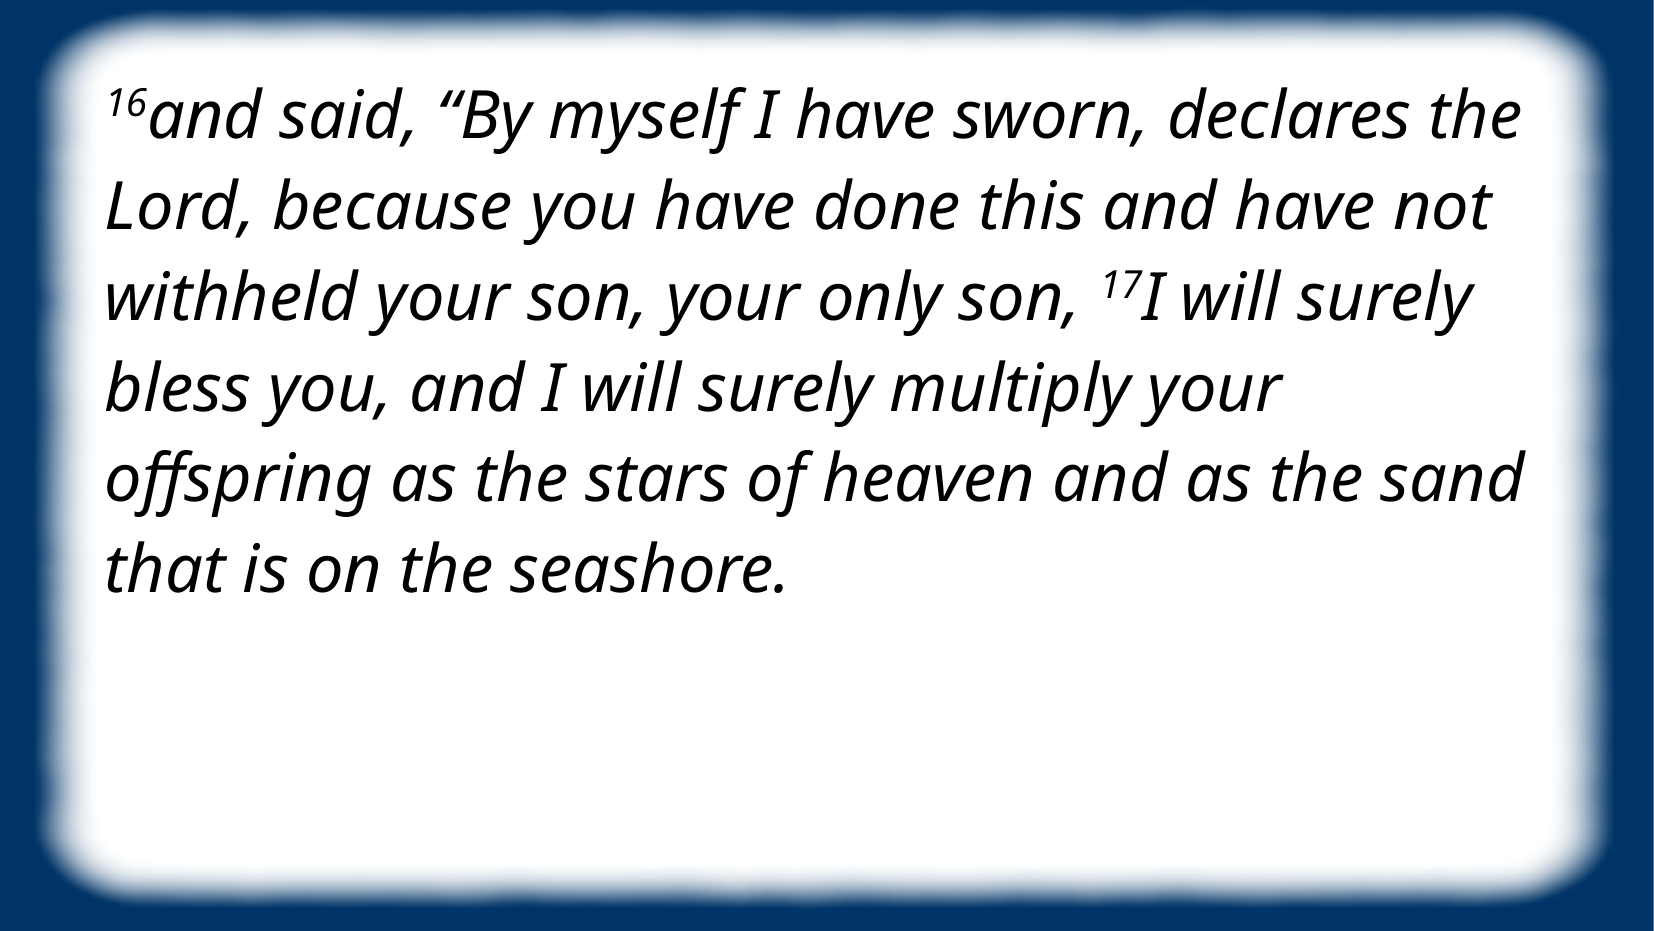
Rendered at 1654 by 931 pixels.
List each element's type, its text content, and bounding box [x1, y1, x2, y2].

text_box 16and said, “By myself I have sworn, declares the Lord, because you have done this and have not withheld your son, your only son, 17I will surely bless you, and I will surely multiply your offspring as the stars of heaven and as the sand that is on the seashore. [90, 60, 1561, 608]
picture [0, 0, 1654, 931]
